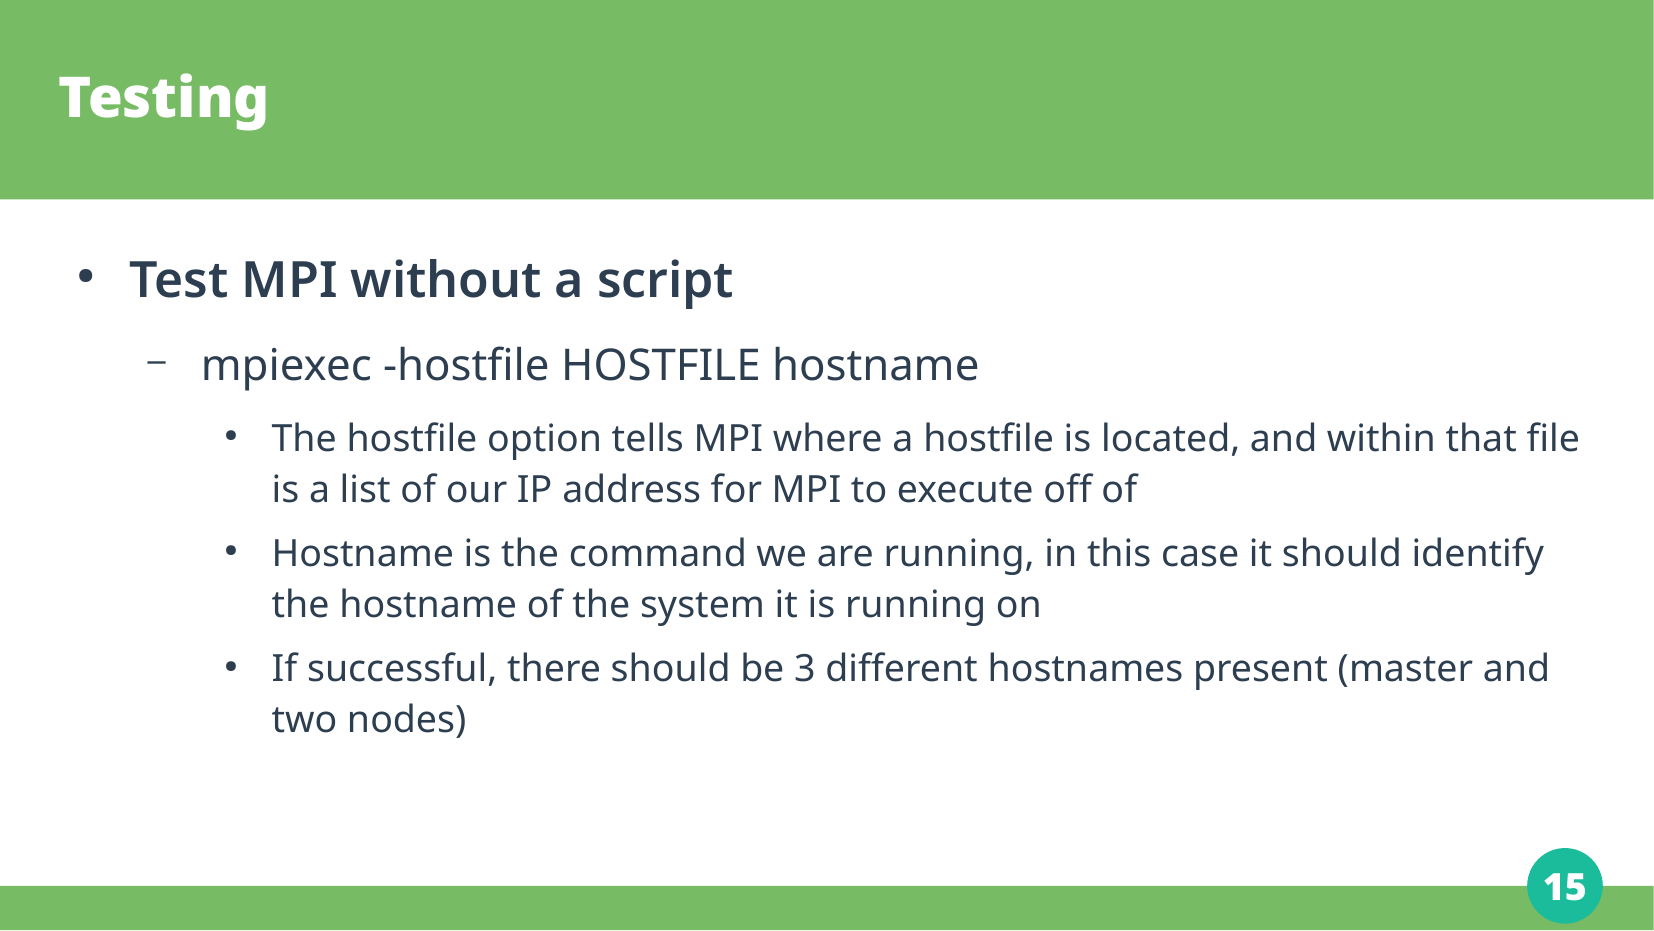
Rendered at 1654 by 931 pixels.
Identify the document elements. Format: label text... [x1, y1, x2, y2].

title Testing [59, 37, 1595, 155]
list Test MPI without a script mpiexec -hostfile HOSTFILE hostname The hostfile option tells MPI where a hostfile is located, and within that file is a list of our IP address for MPI to execute off of Hostname is the command we are running, in this case it should identify the hostname of the system it is running on If successful, there should be 3 different hostnames present (master and two nodes) [59, 243, 1595, 864]
